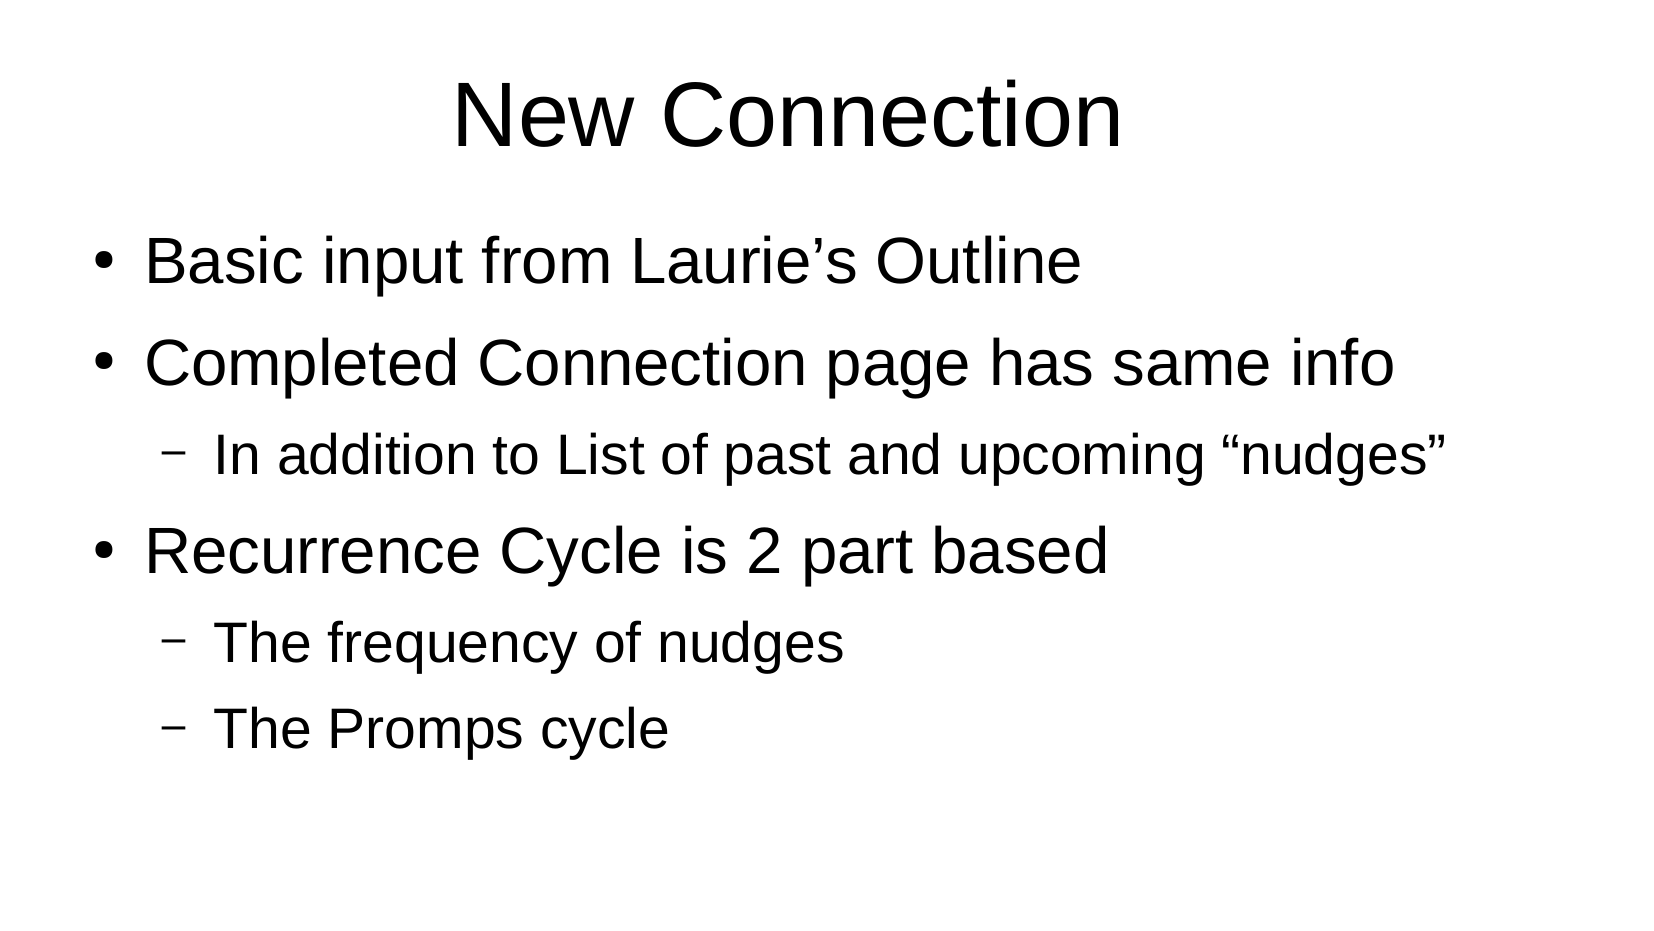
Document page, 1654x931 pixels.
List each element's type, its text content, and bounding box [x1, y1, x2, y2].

title New Connection [82, 37, 1571, 193]
list Basic input from Laurie’s Outline Completed Connection page has same info In addition to List of past and upcoming “nudges” Recurrence Cycle is 2 part based The frequency of nudges The Promps cycle [75, 225, 1564, 765]
